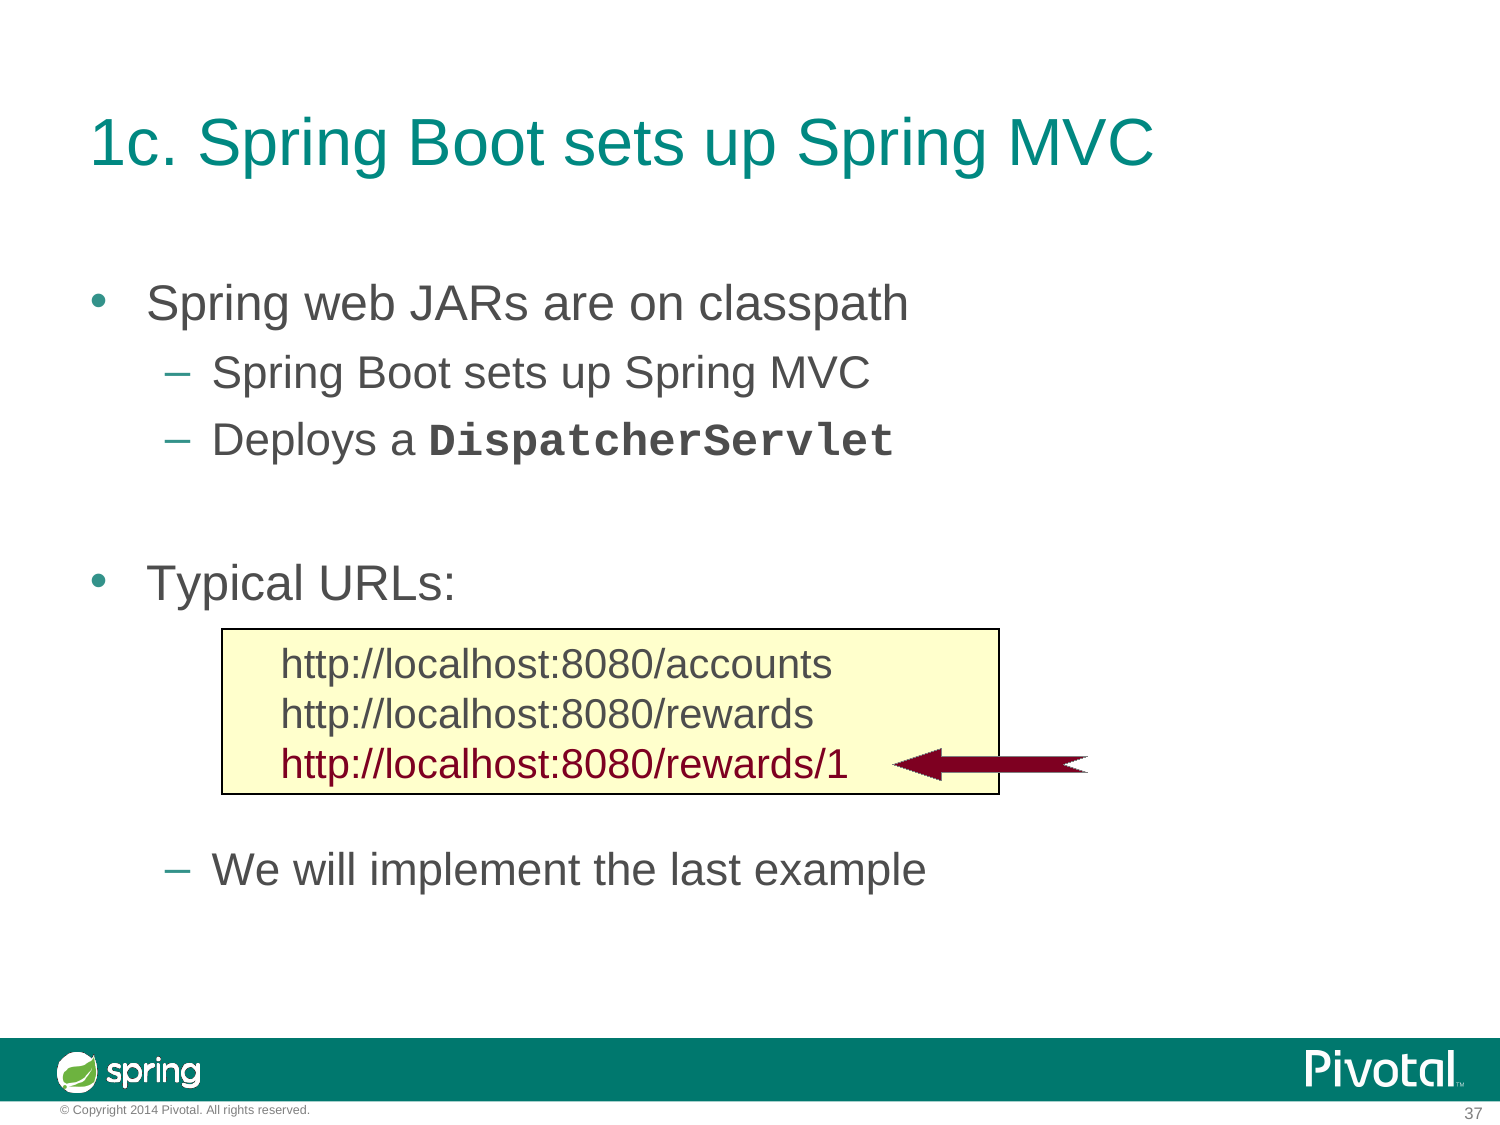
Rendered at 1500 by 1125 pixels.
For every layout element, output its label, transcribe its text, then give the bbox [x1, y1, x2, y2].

list Spring web JARs are on classpath Spring Boot sets up Spring MVC Deploys a DispatcherServlet Typical URLs: We will implement the last example [75, 262, 1426, 965]
picture [1306, 1050, 1464, 1087]
picture [32, 1041, 210, 1103]
text_box [892, 748, 1088, 781]
title 1c. Spring Boot sets up Spring MVC [75, 45, 1426, 233]
